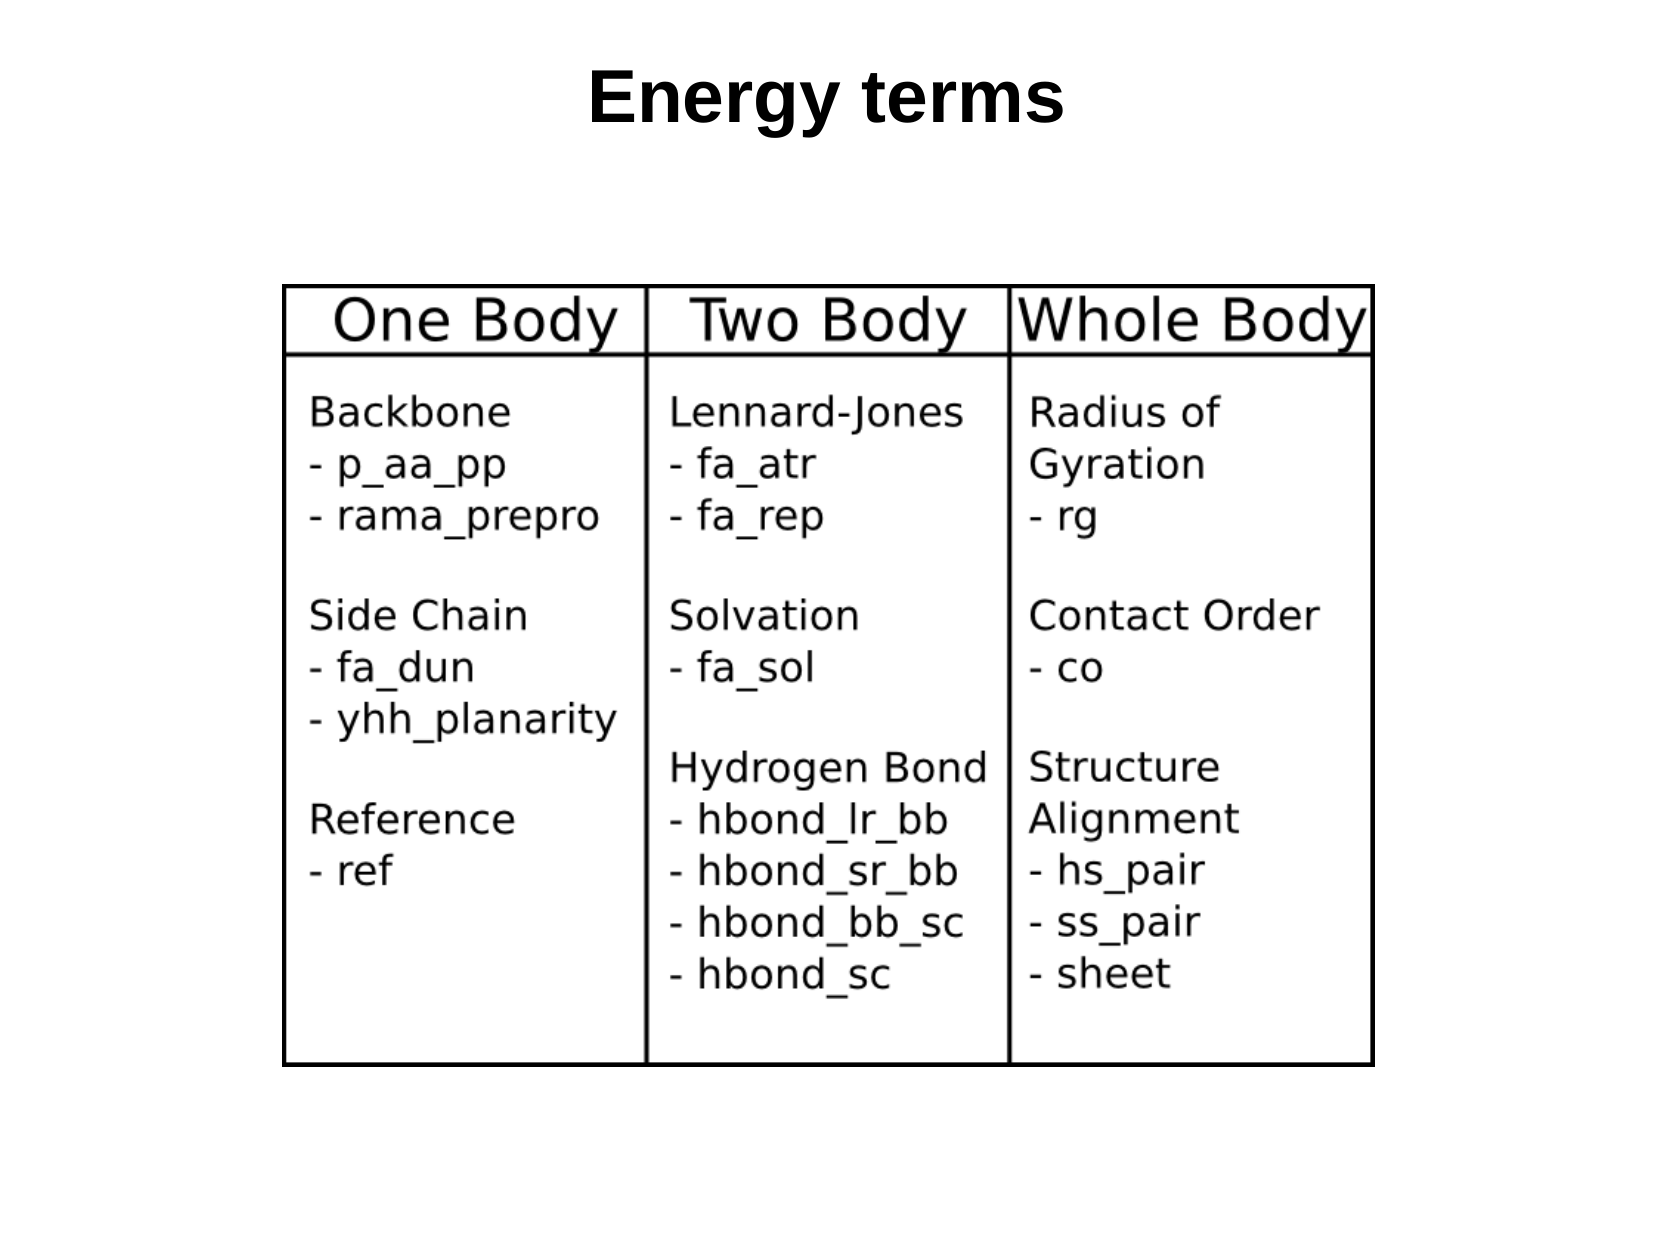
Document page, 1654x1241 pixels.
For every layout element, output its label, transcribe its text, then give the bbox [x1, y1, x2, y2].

picture [282, 284, 1375, 1067]
text_box Energy terms [0, 47, 1654, 146]
